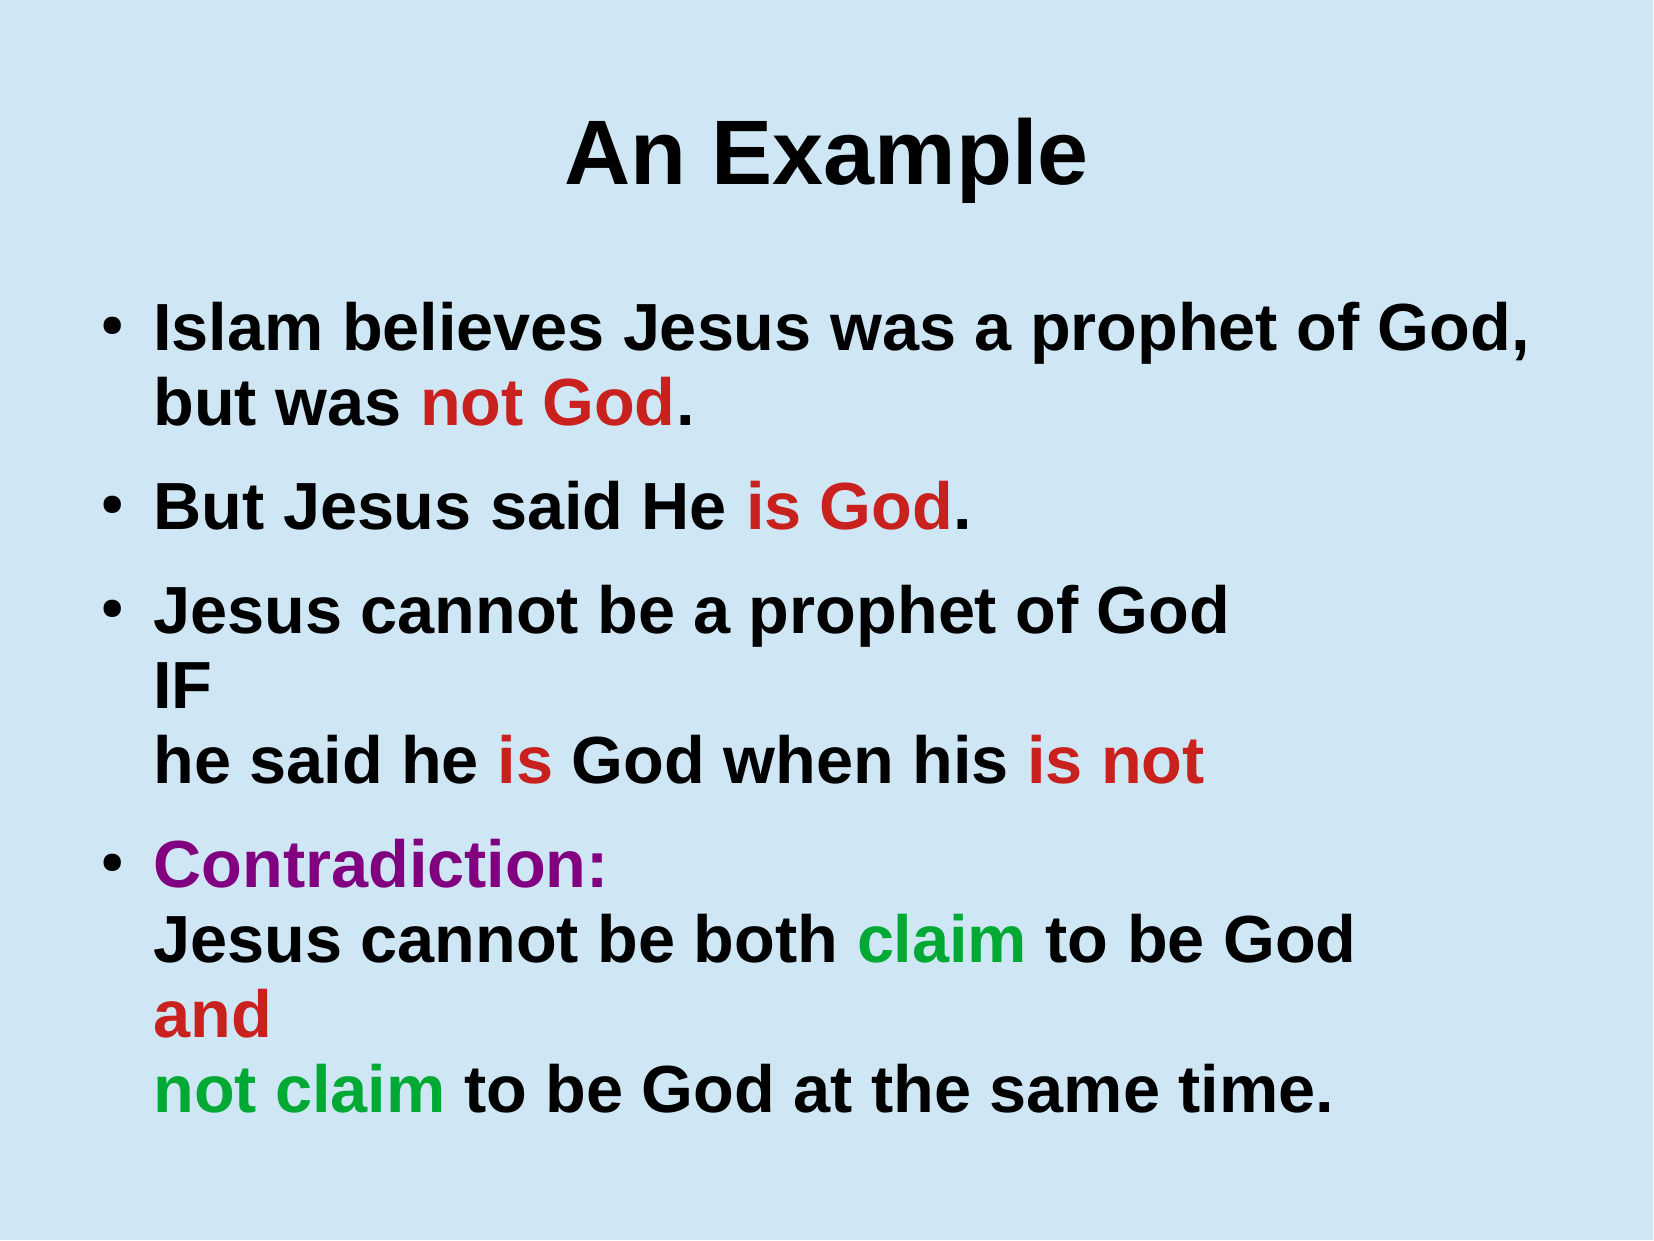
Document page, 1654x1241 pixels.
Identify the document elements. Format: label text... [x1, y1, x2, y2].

list Islam believes Jesus was a prophet of God, but was not God. But Jesus said He is God. Jesus cannot be a prophet of God IF he said he is God when his is not Contradiction: Jesus cannot be both claim to be God and not claim to be God at the same time. [82, 290, 1571, 1127]
title An Example [82, 49, 1571, 257]
